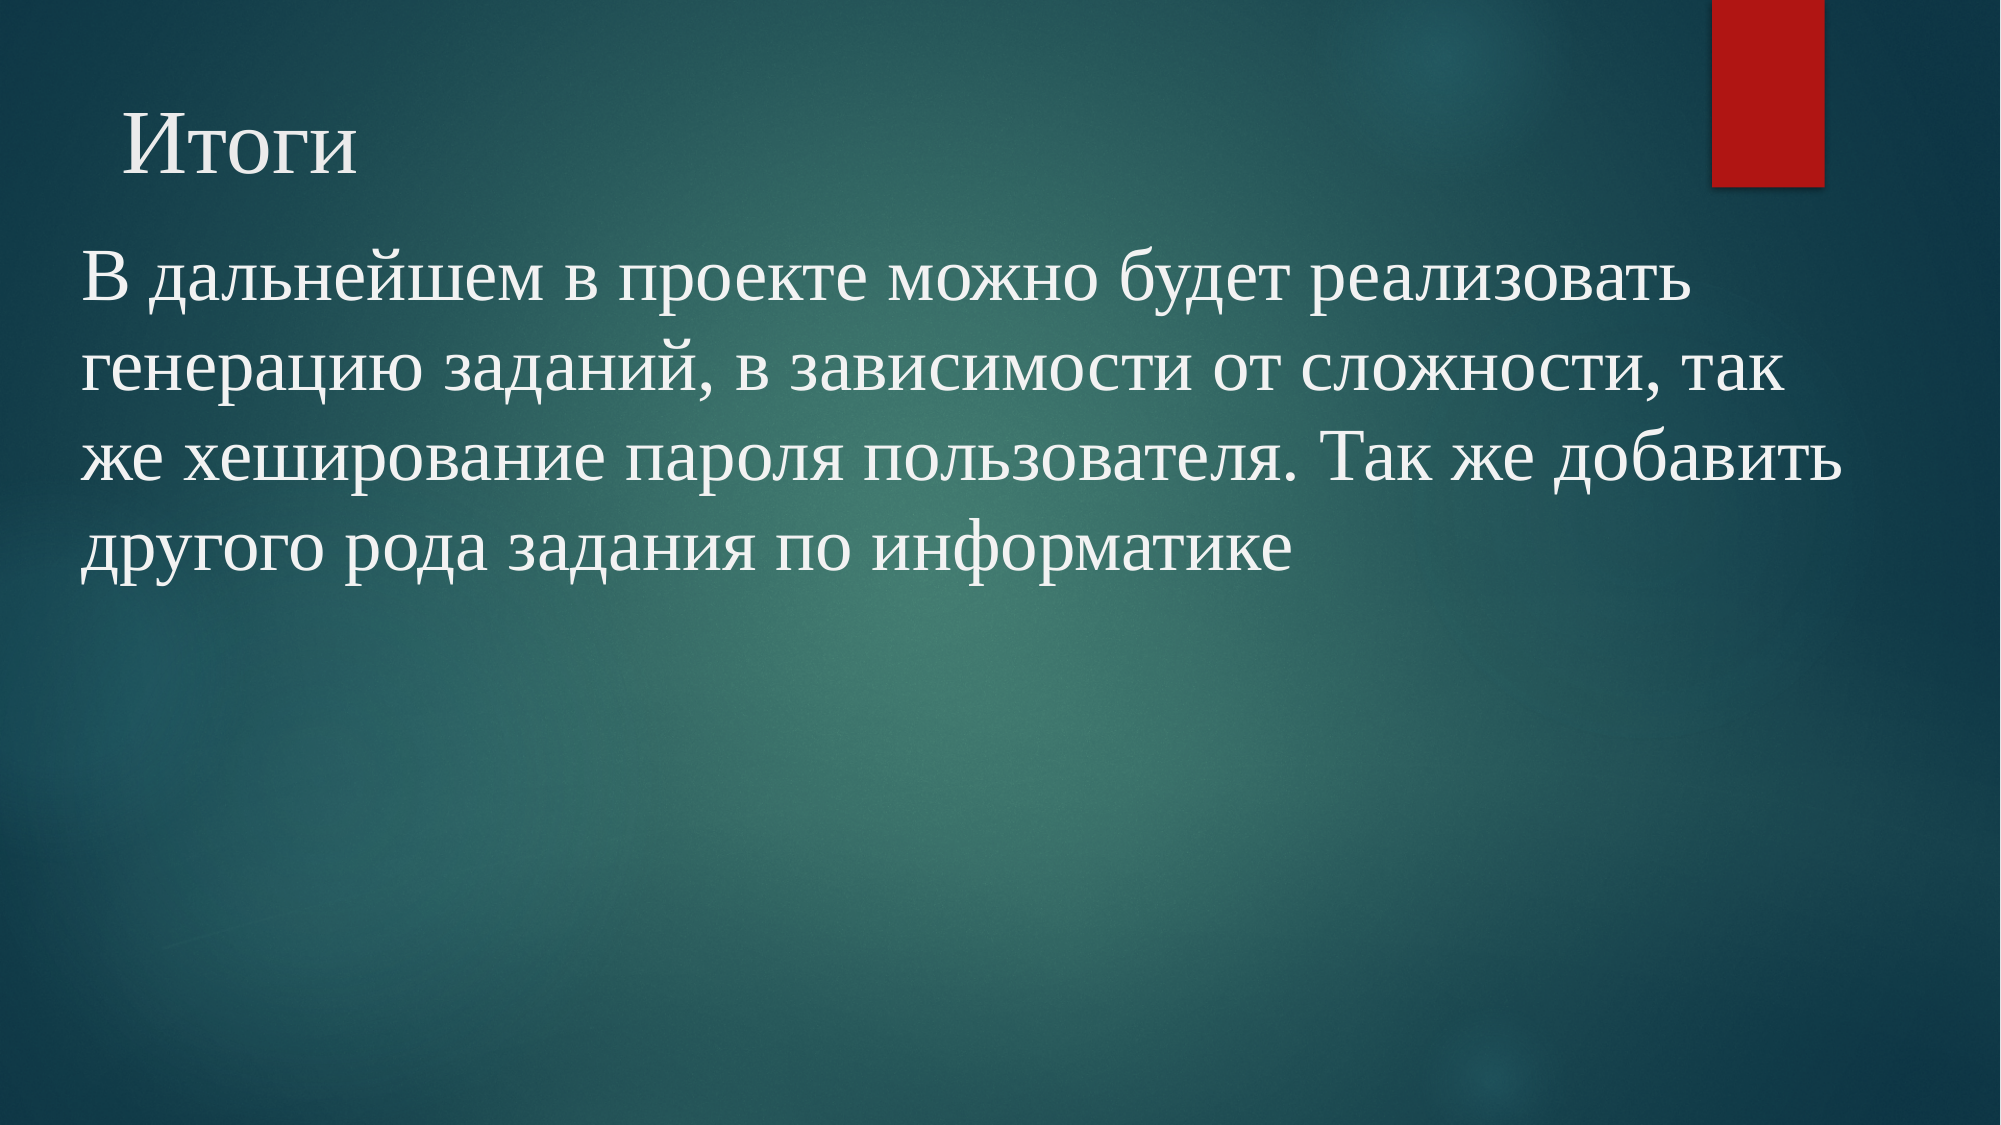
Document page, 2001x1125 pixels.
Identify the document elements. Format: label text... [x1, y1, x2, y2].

picture [0, 0, 2001, 1125]
list В дальнейшем в проекте можно будет реализовать генерацию заданий, в зависимости от сложности, так же хеширование пароля пользователя. Так же добавить другого рода задания по информатике [66, 218, 1894, 907]
title Итоги [106, 74, 1649, 218]
